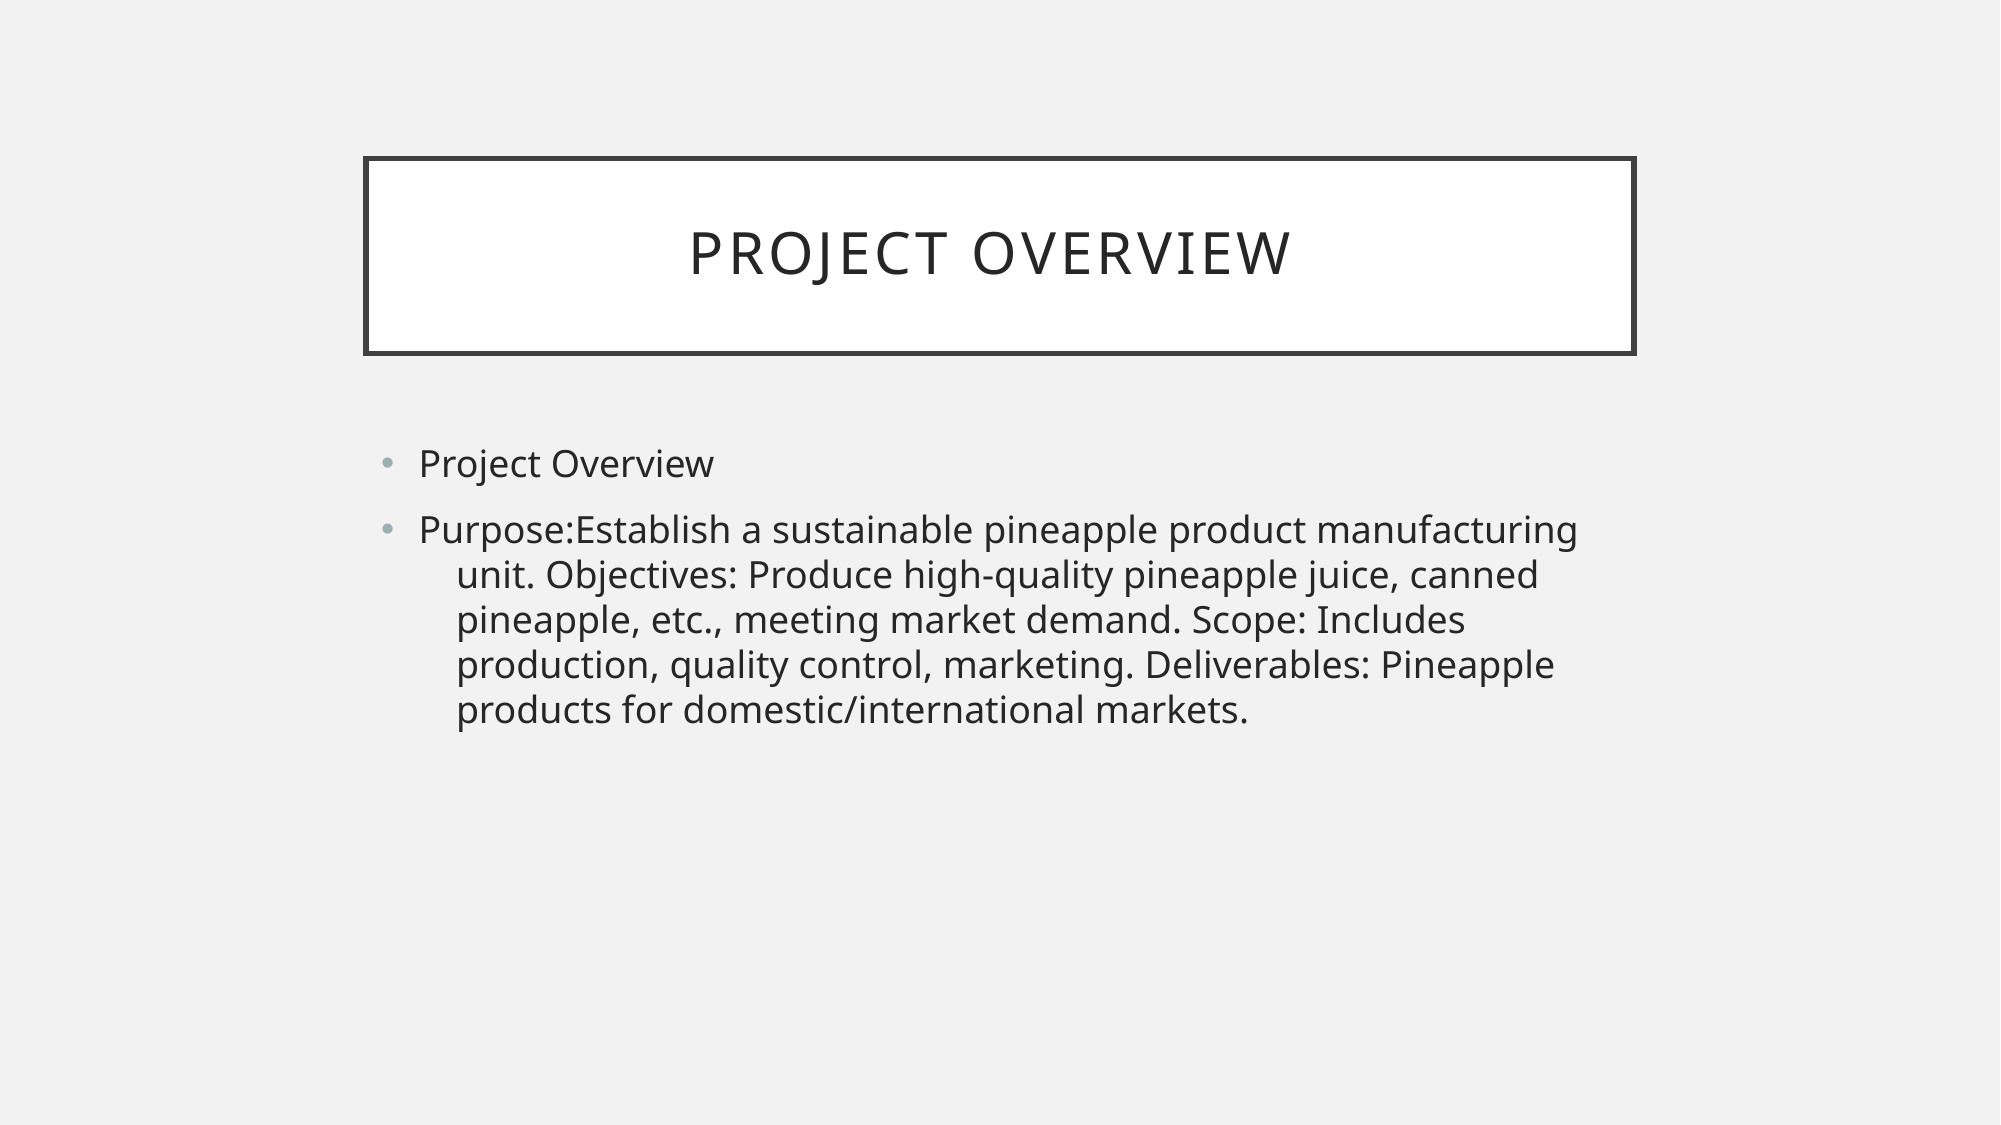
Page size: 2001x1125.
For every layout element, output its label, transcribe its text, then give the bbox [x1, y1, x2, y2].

list Project Overview Purpose:Establish a sustainable pineapple product manufacturing unit. Objectives: Produce high-quality pineapple juice, canned pineapple, etc., meeting market demand. Scope: Includes production, quality control, marketing. Deliverables: Pineapple products for domestic/international markets. [366, 432, 1634, 942]
title PROJECT OVERVIEW [366, 158, 1634, 354]
